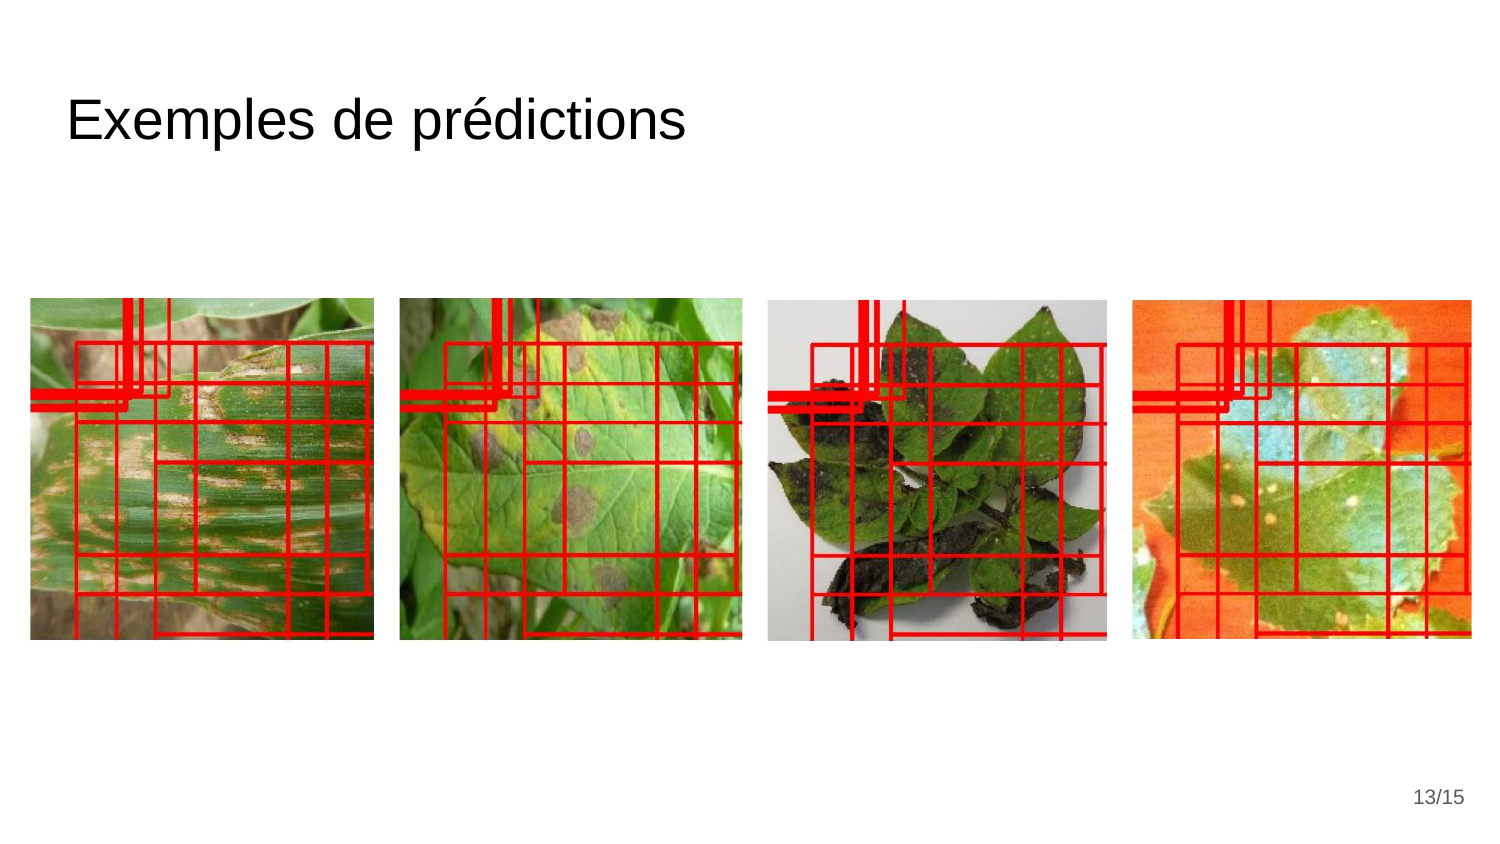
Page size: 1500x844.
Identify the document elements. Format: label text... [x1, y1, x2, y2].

picture [399, 298, 743, 641]
slide_number <number>/15 [1389, 764, 1480, 830]
picture [767, 298, 1107, 641]
picture [1132, 300, 1472, 639]
title Exemples de prédictions [51, 72, 1449, 167]
picture [30, 298, 375, 641]
